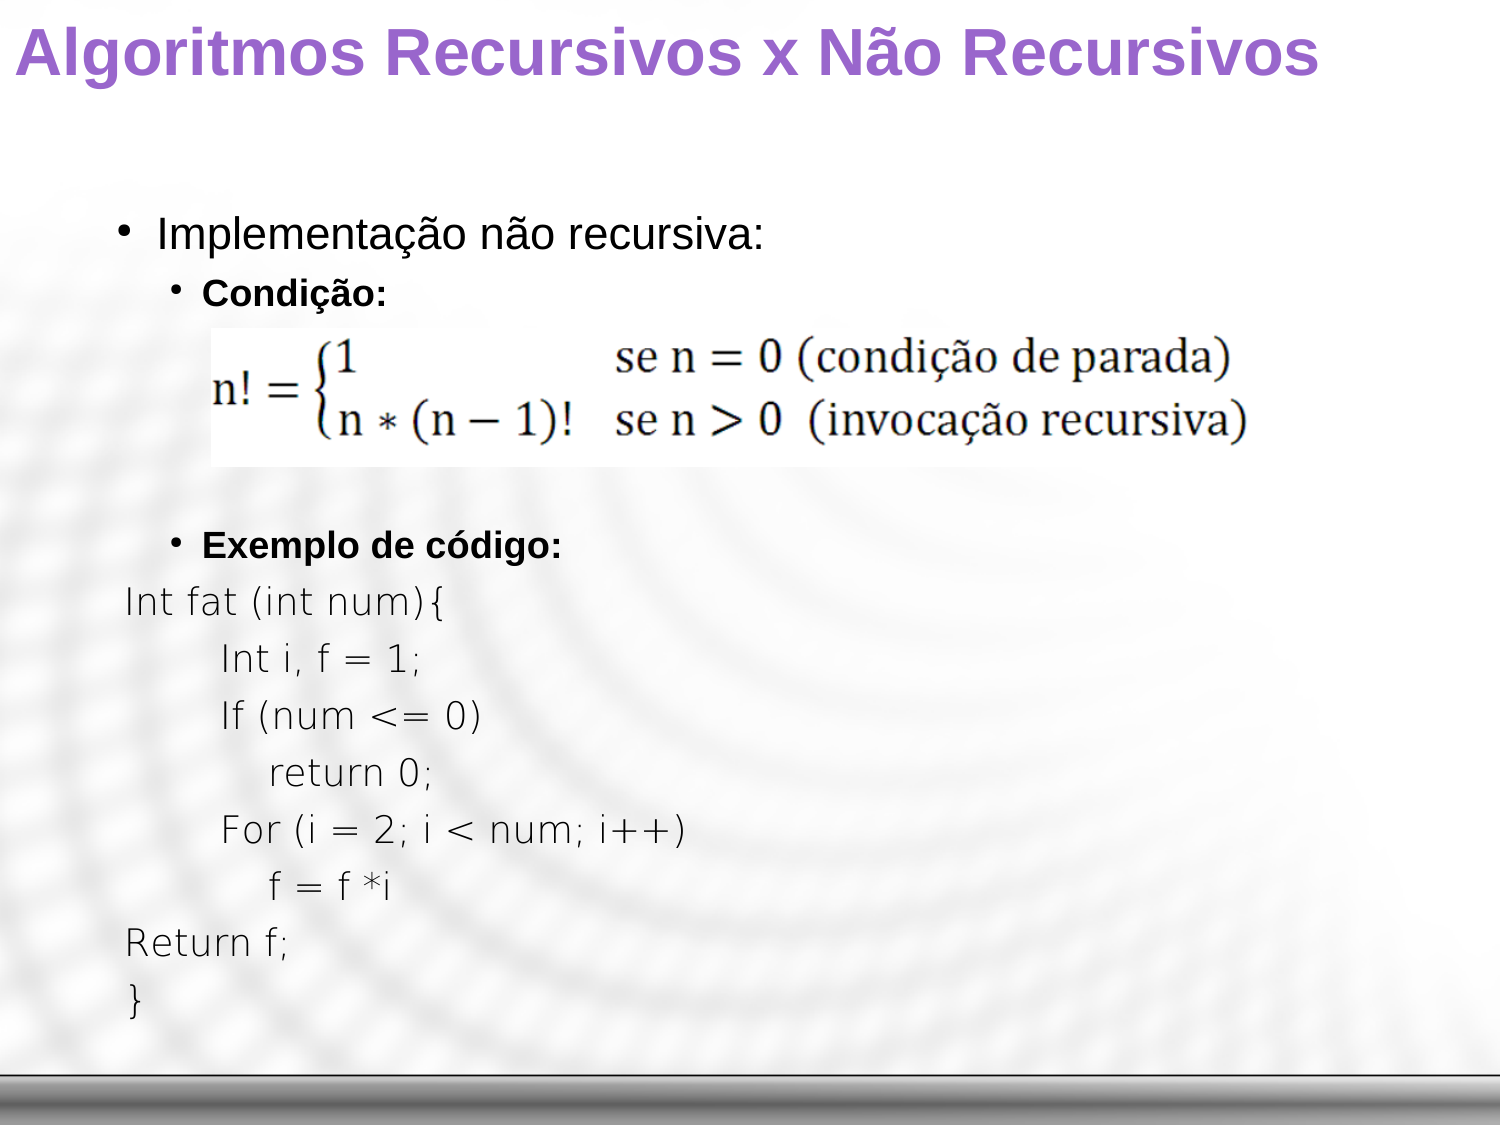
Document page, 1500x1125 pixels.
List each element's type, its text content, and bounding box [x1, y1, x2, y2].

list Implementação não recursiva: Condição: Exemplo de código: Int fat (int num){ Int i, f = 1; If (num <= 0) return 0; For (i = 2; i < num; i++) f = f *i Return f; } [58, 196, 1442, 1036]
picture [0, 0, 1500, 1125]
title Algoritmos Recursivos x Não Recursivos [0, 0, 1353, 102]
